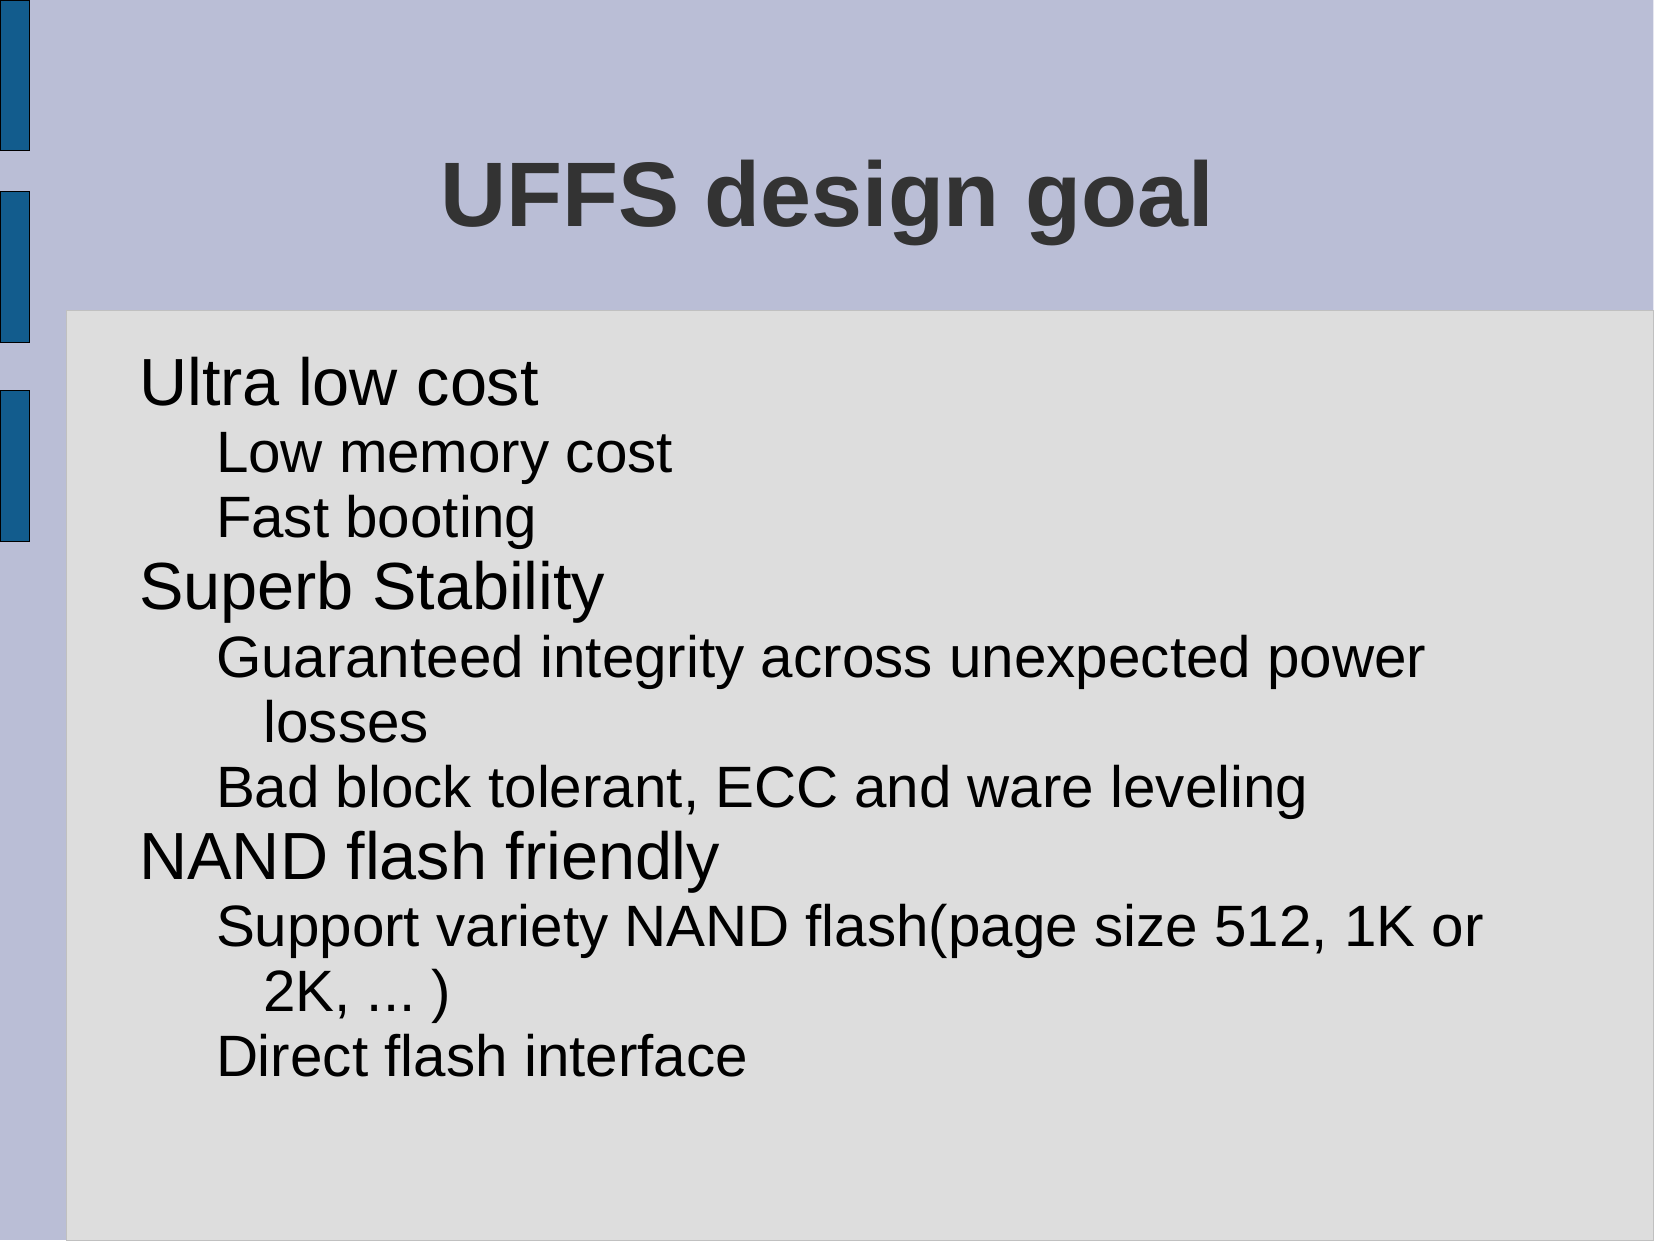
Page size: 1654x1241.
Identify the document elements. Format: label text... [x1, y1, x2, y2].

title UFFS design goal [121, 91, 1534, 299]
list Ultra low cost Low memory cost Fast booting Superb Stability Guaranteed integrity across unexpected power losses Bad block tolerant, ECC and ware leveling NAND flash friendly Support variety NAND flash(page size 512, 1K or 2K, ... ) Direct flash interface [121, 344, 1534, 1127]
